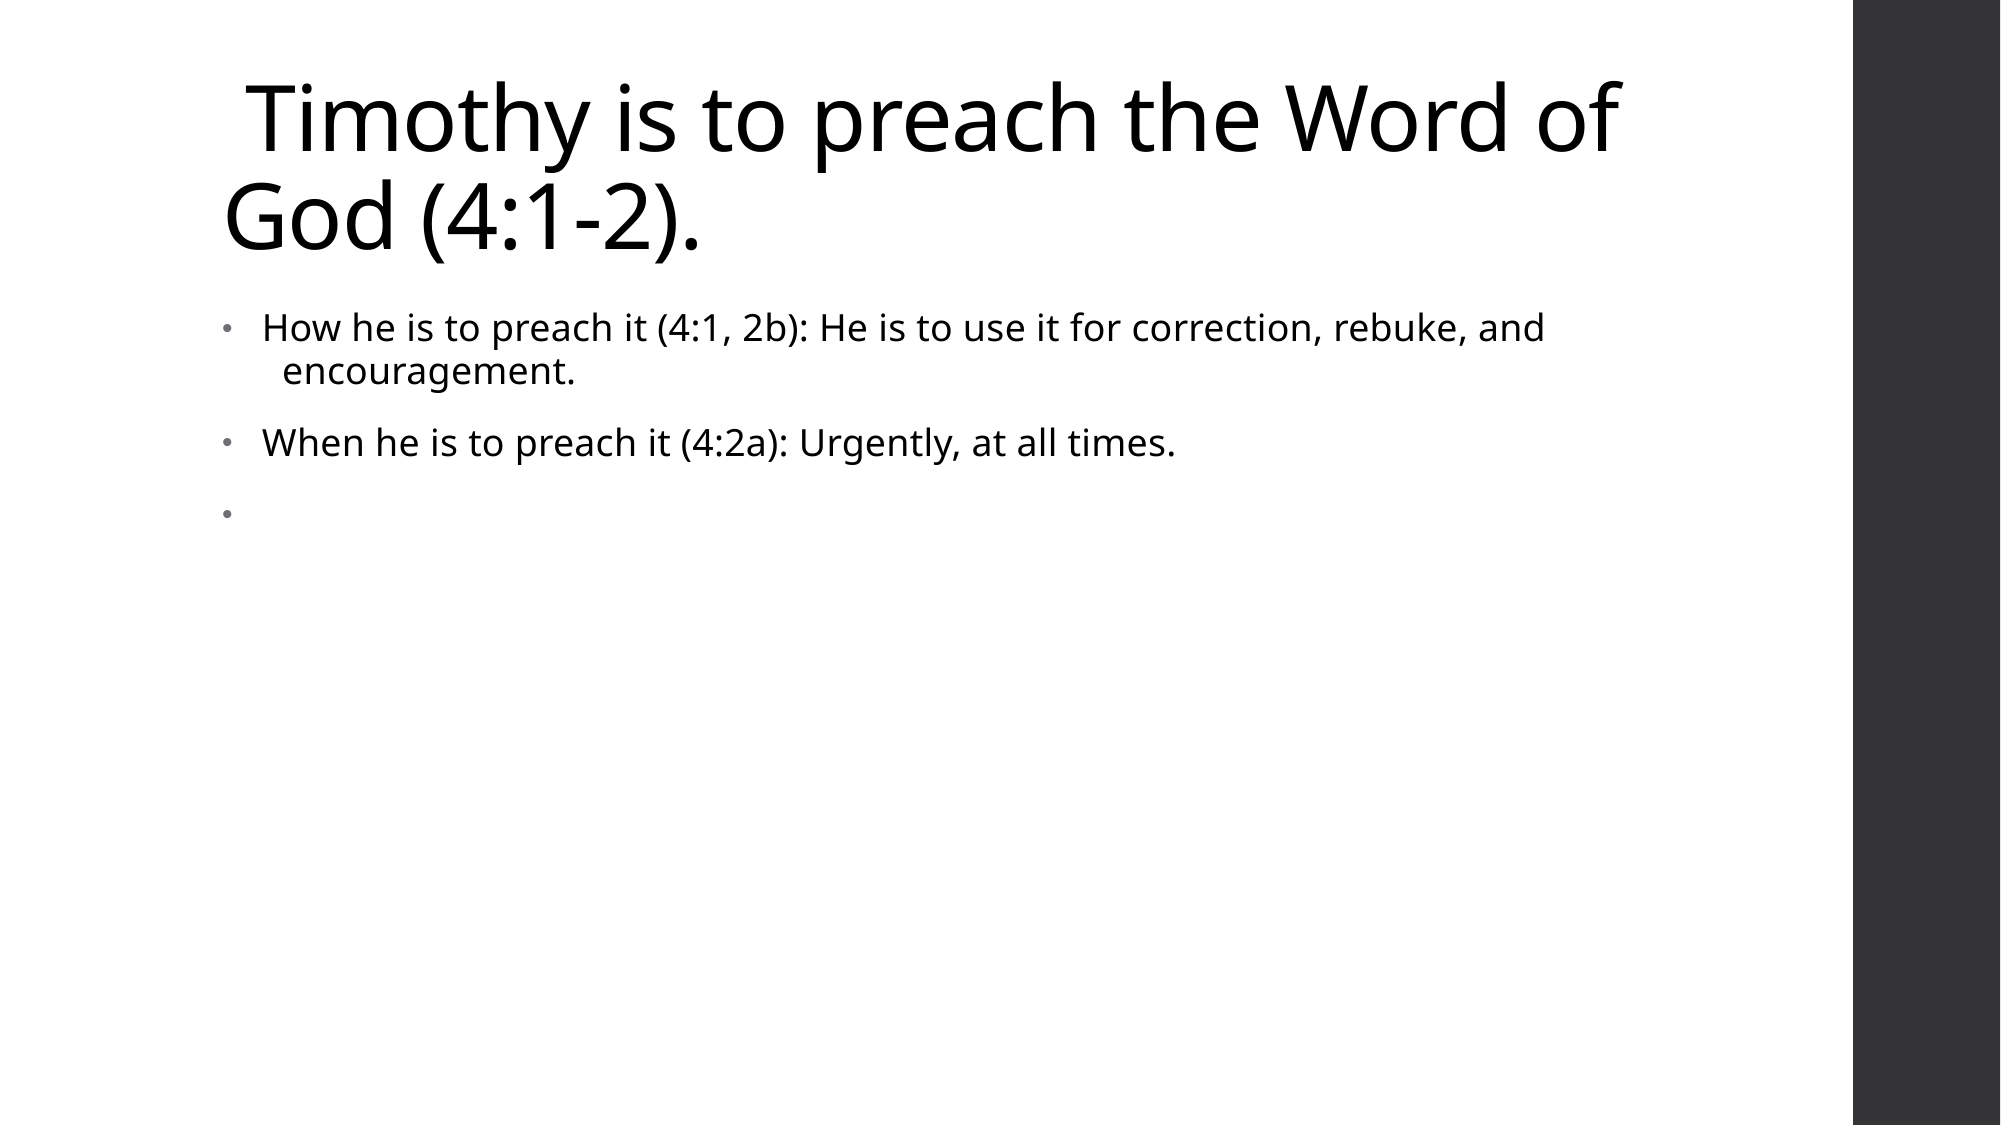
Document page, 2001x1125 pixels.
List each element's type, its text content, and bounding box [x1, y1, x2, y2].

title Timothy is to preach the Word of God (4:1-2). [206, 60, 1797, 278]
list How he is to preach it (4:1, 2b): He is to use it for correction, rebuke, and encouragement. When he is to preach it (4:2a): Urgently, at all times. [206, 299, 1617, 1014]
